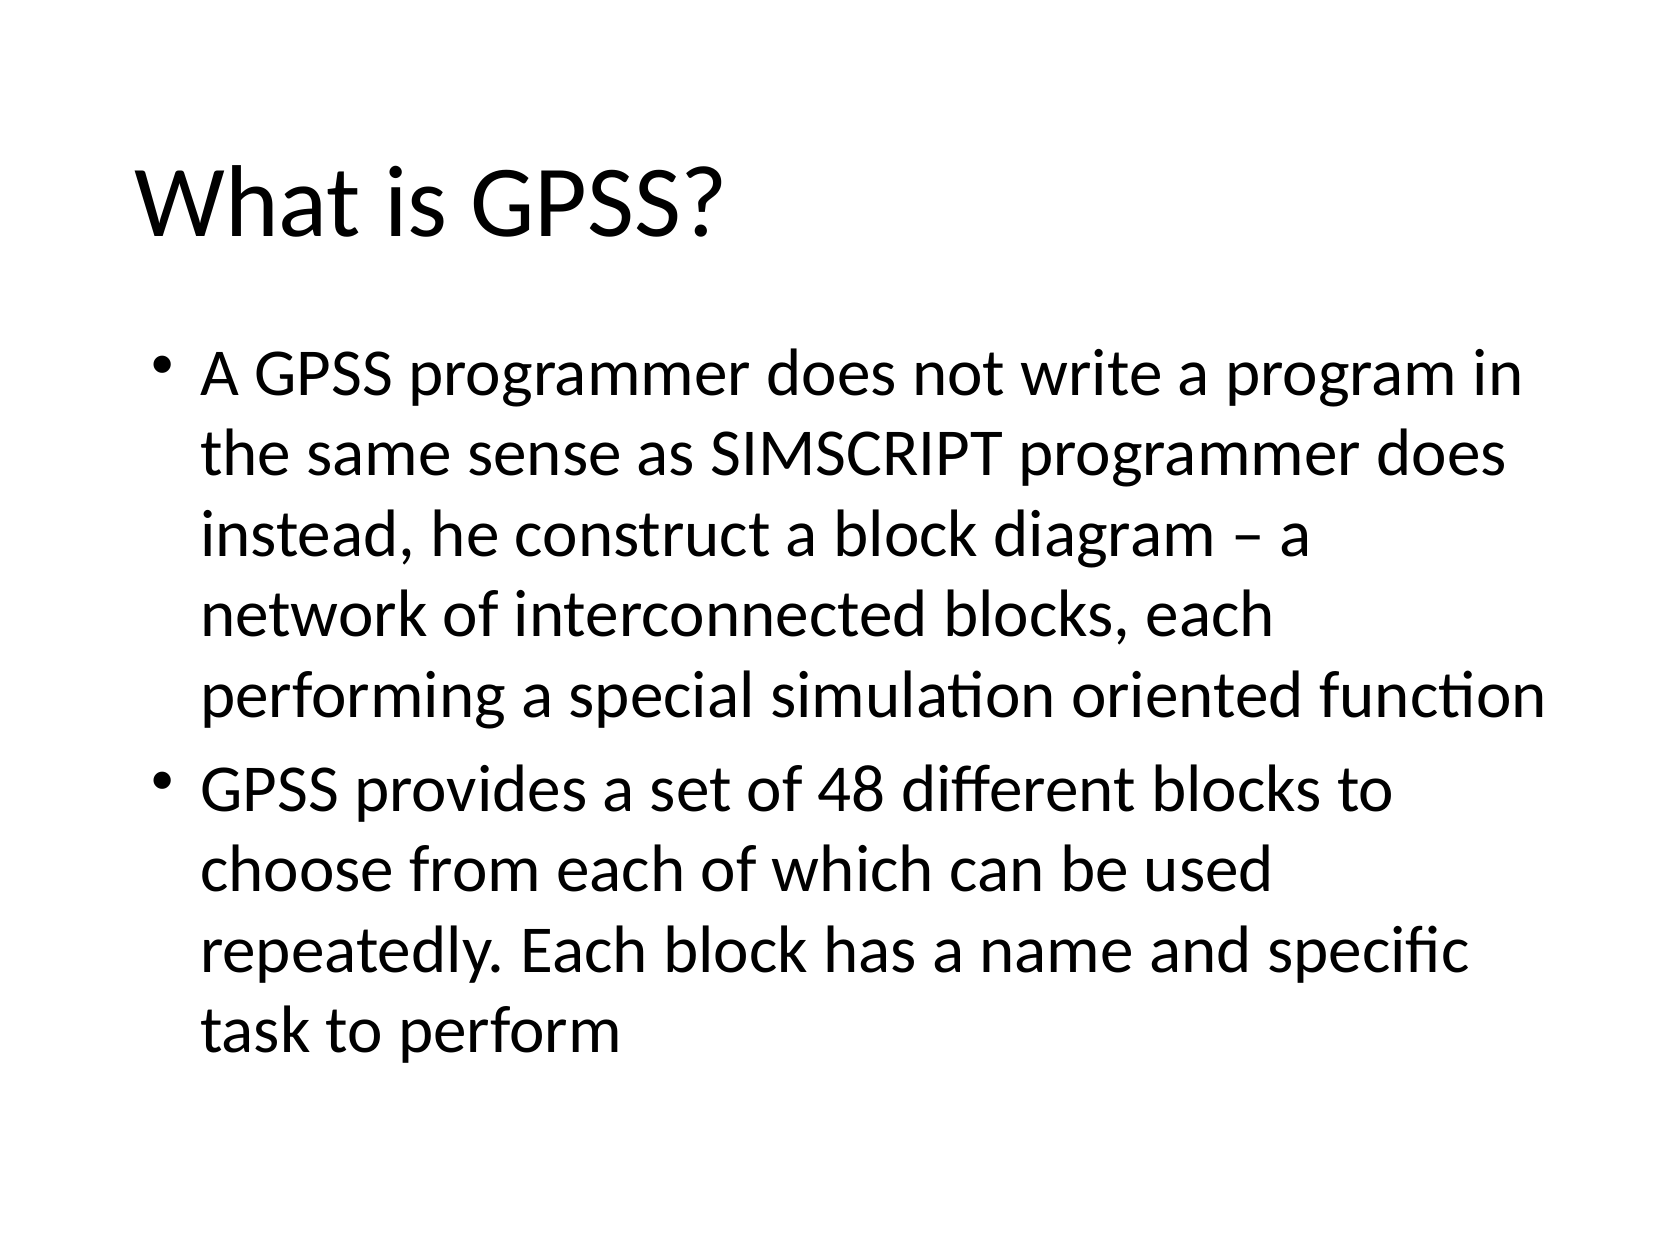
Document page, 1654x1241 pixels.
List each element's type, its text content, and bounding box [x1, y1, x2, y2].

list A GPSS programmer does not write a program in the same sense as SIMSCRIPT programmer does instead, he construct a block diagram – a network of interconnected blocks, each performing a special simulation oriented function GPSS provides a set of 48 different blocks to choose from each of which can be used repeatedly. Each block has a name and specific task to perform [118, 319, 1571, 1098]
title What is GPSS? [118, 119, 1506, 273]
